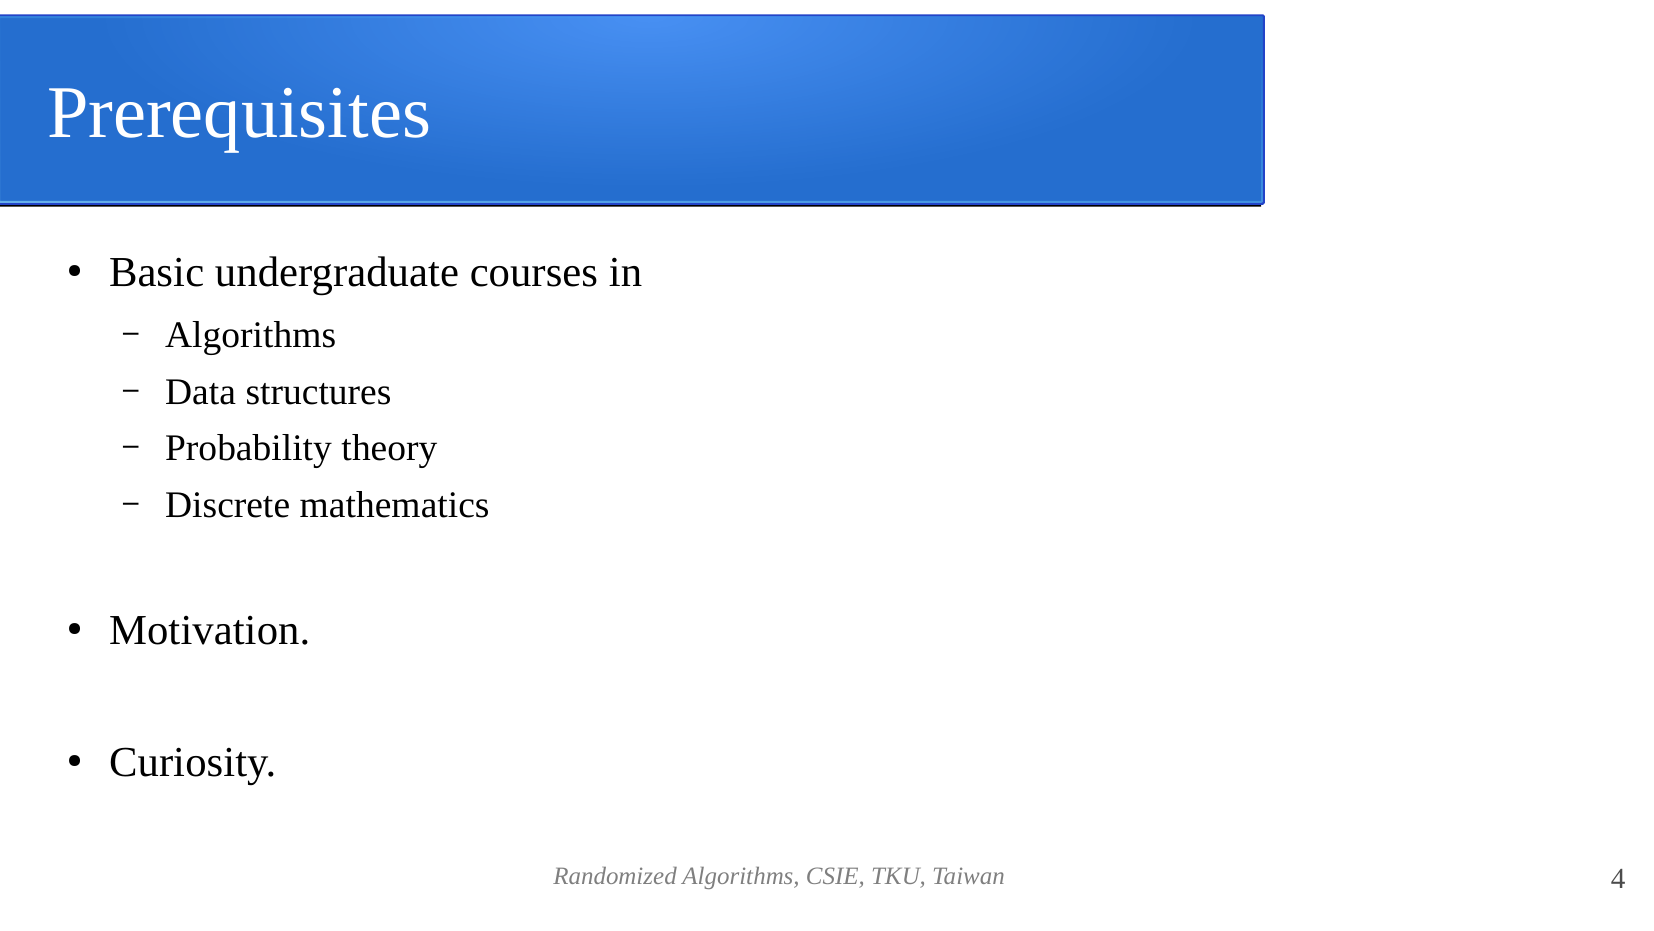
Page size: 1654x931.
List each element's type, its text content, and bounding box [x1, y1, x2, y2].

title Prerequisites [47, 35, 1199, 189]
list Basic undergraduate courses in Algorithms Data structures Probability theory Discrete mathematics Motivation. Curiosity. [53, 248, 1542, 788]
